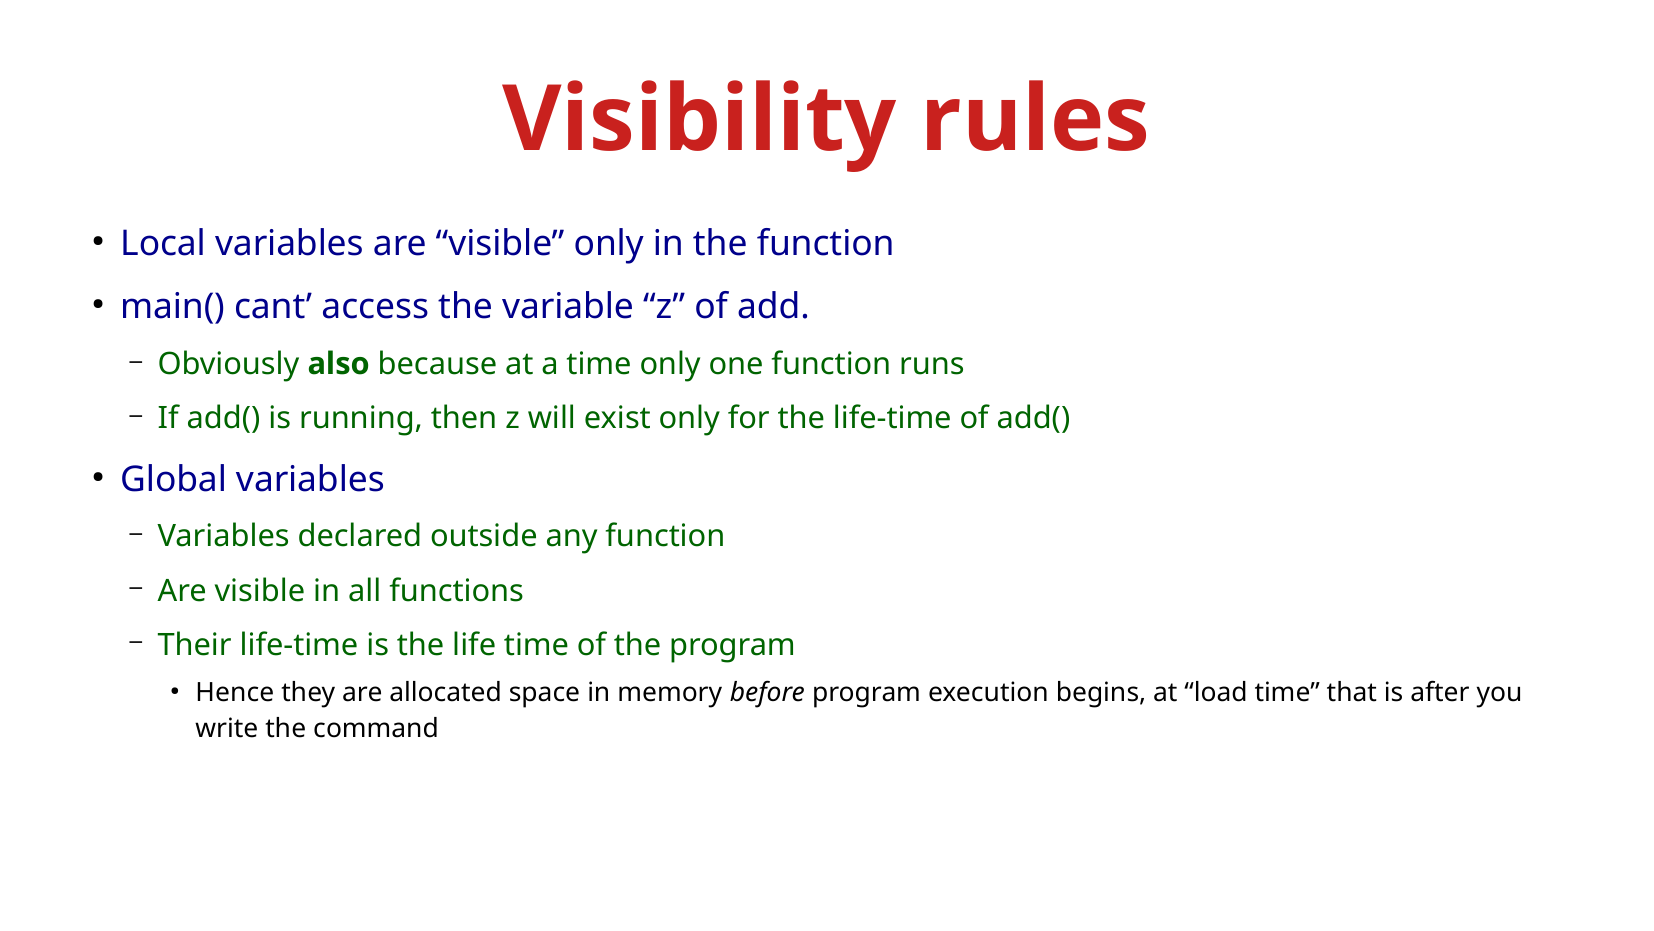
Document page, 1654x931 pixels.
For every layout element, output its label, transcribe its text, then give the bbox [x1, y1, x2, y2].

title Visibility rules [82, 37, 1571, 193]
list Local variables are “visible” only in the function main() cant’ access the variable “z” of add. Obviously also because at a time only one function runs If add() is running, then z will exist only for the life-time of add() Global variables Variables declared outside any function Are visible in all functions Their life-time is the life time of the program Hence they are allocated space in memory before program execution begins, at “load time” that is after you write the command [82, 217, 1571, 758]
